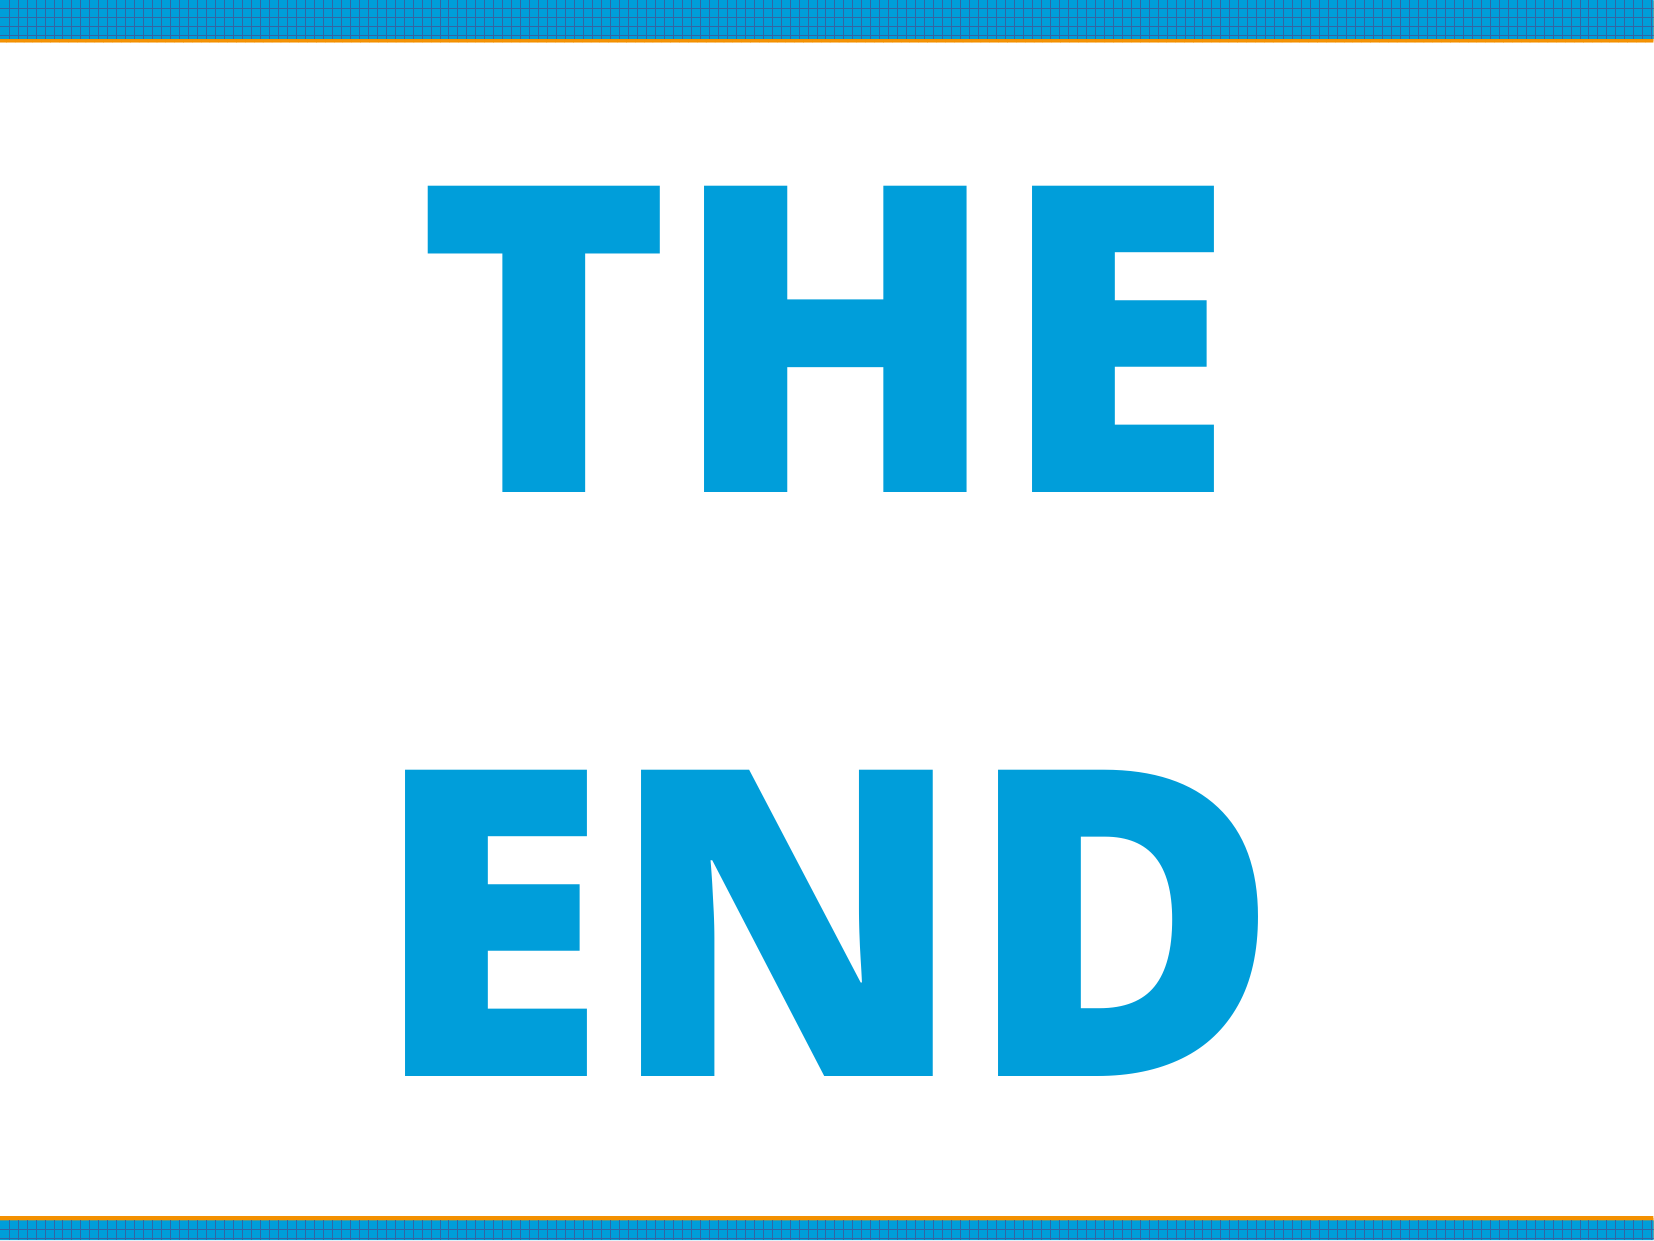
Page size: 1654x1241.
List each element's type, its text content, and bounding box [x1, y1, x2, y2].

subtitle THE END [82, 137, 1571, 1098]
